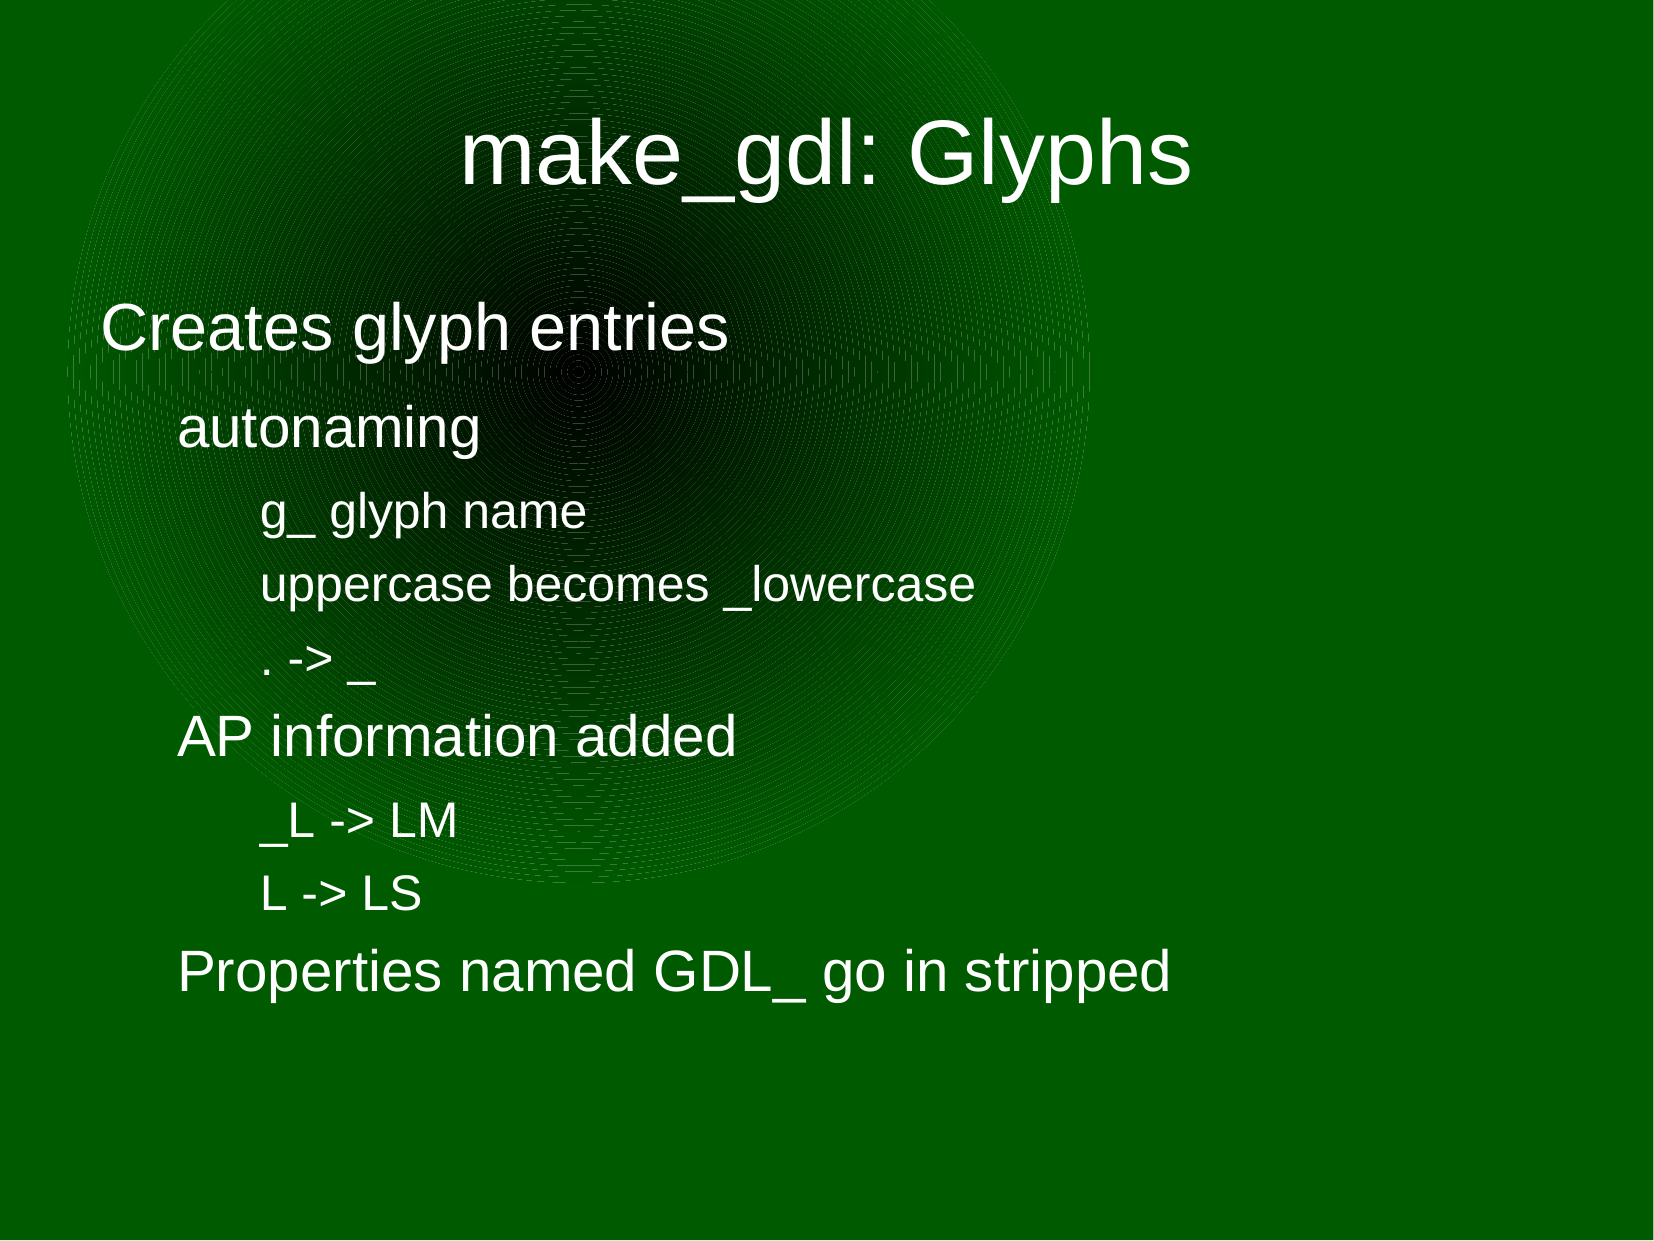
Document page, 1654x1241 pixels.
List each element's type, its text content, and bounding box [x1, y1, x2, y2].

list Creates glyph entries autonaming g_ glyph name uppercase becomes _lowercase . -> _ AP information added _L -> LM L -> LS Properties named GDL_ go in stripped [82, 290, 1571, 1094]
title make_gdl: Glyphs [82, 56, 1571, 250]
